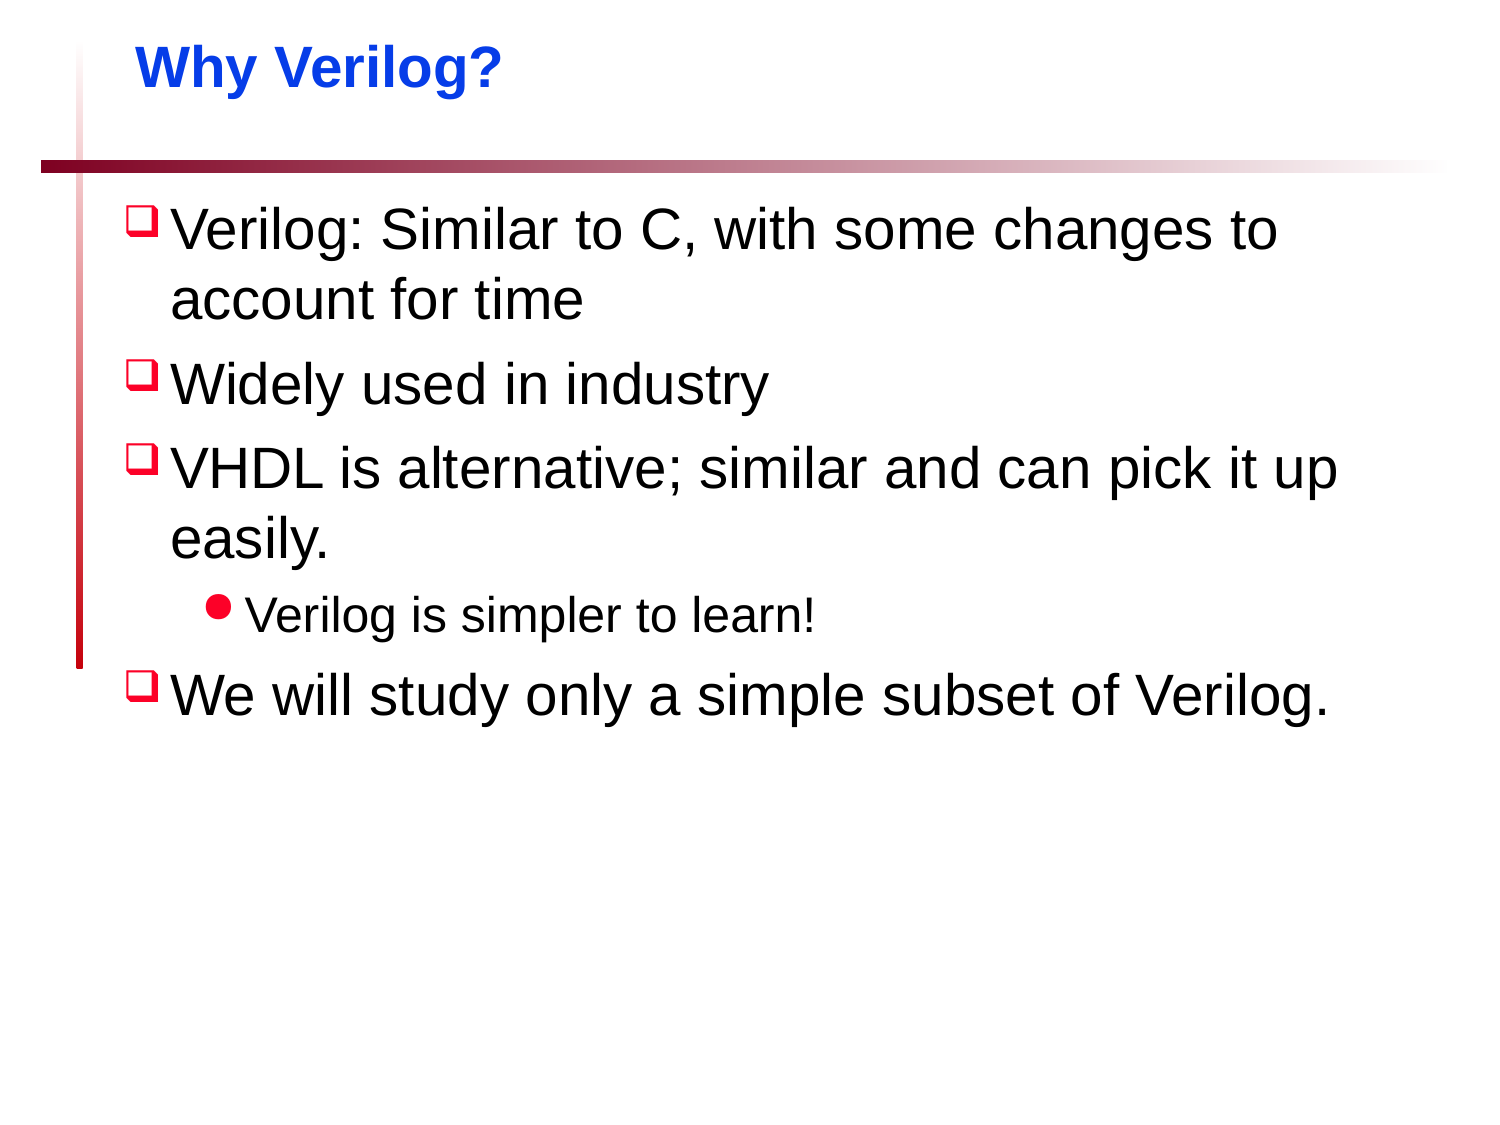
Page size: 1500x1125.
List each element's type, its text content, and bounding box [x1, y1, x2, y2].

title Why Verilog? [125, 24, 572, 187]
list Verilog: Similar to C, with some changes to account for time Widely used in industry VHDL is alternative; similar and can pick it up easily. Verilog is simpler to learn! We will study only a simple subset of Verilog. [112, 187, 1400, 849]
